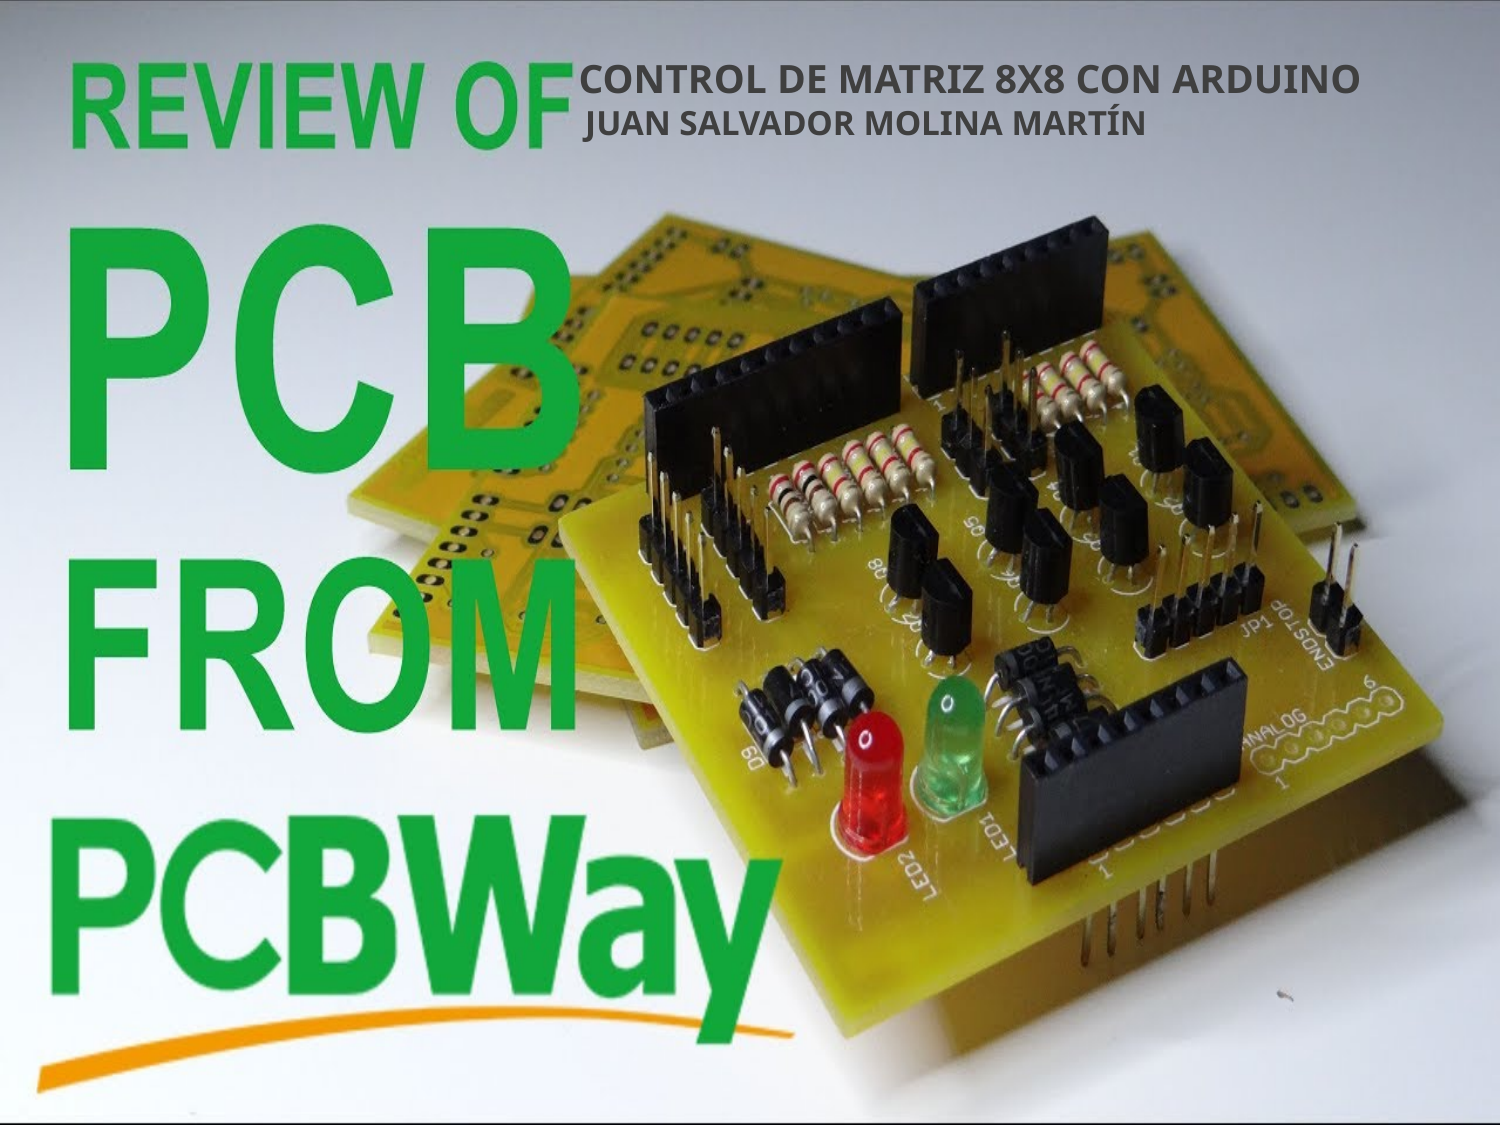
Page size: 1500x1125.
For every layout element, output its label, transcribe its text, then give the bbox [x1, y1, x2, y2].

text_box JUAN SALVADOR MOLINA MARTÍN [570, 94, 1500, 229]
picture [0, 0, 1500, 1125]
title CONTROL DE MATRIZ 8x8 CON ARDUINO [578, 47, 1500, 94]
